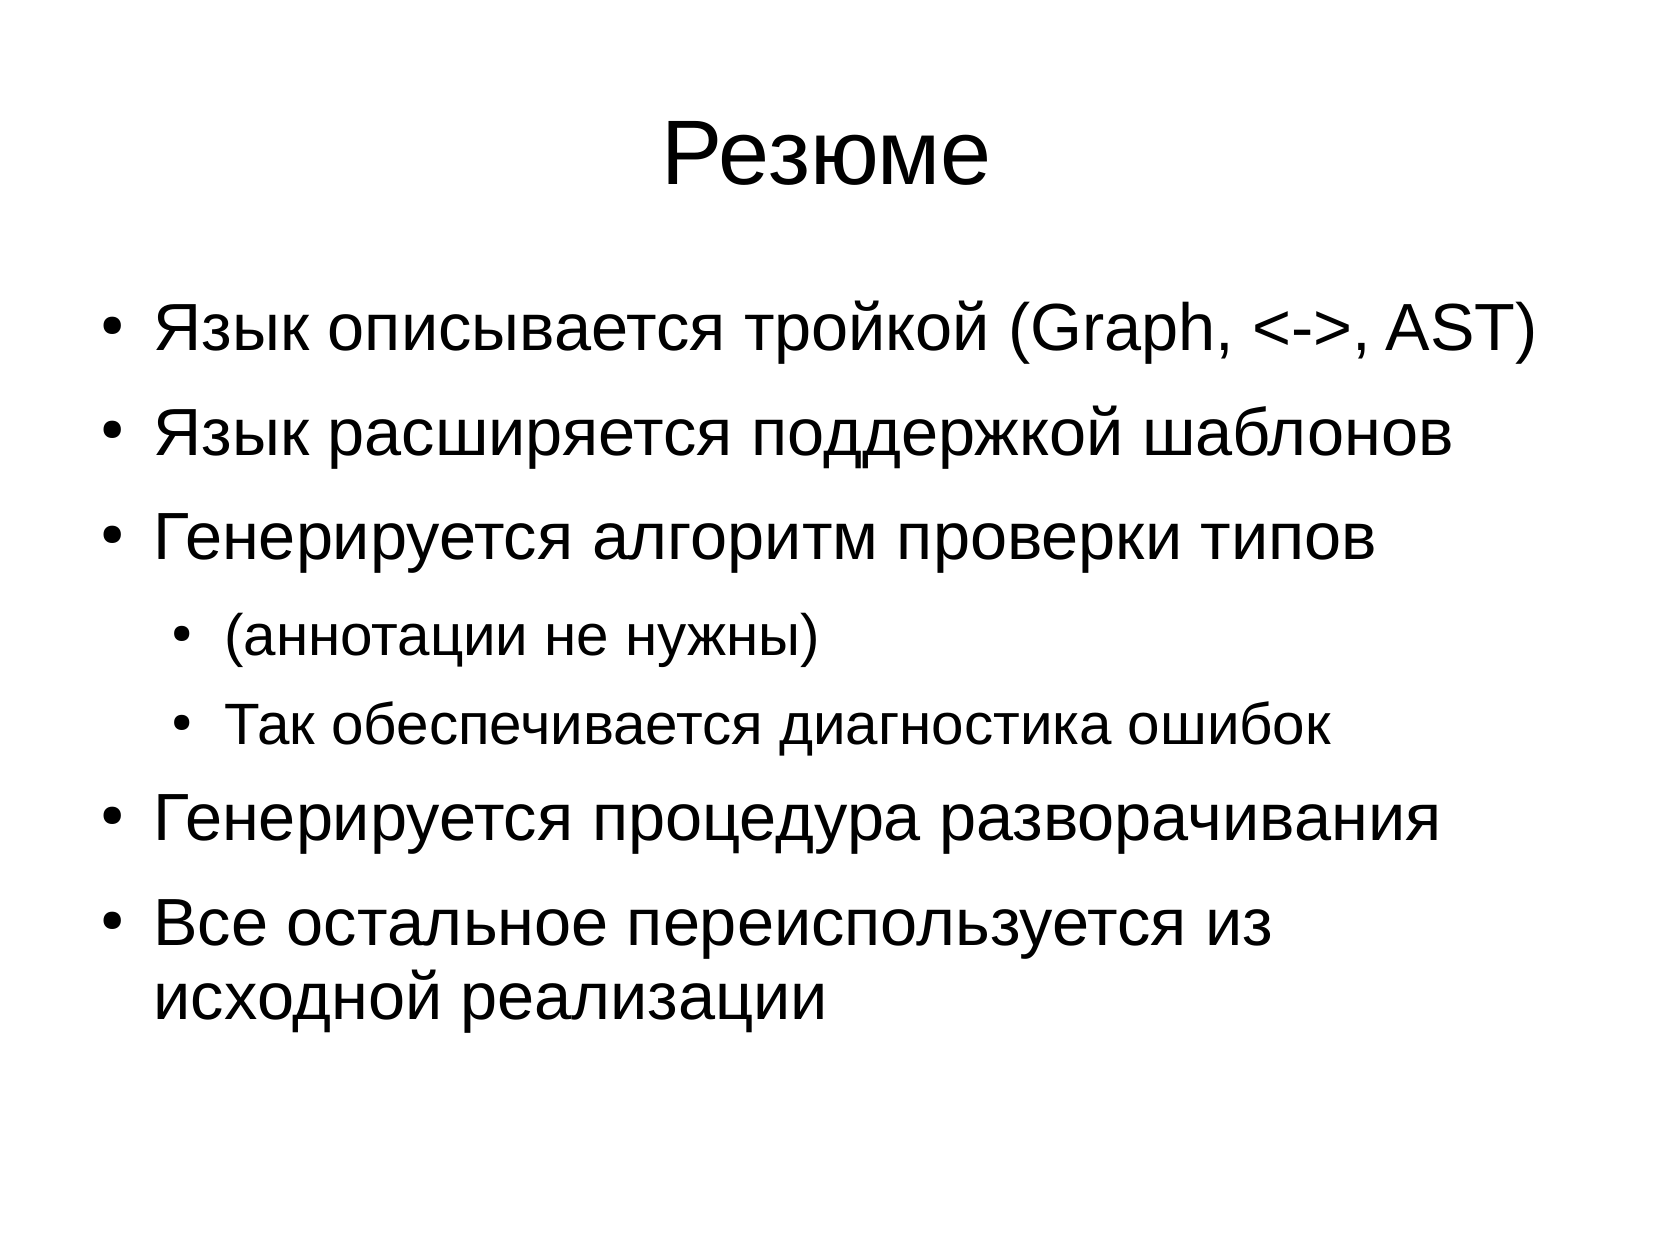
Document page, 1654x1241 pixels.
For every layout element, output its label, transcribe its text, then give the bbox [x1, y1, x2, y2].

list Язык описывается тройкой (Graph, <->, AST) Язык расширяется поддержкой шаблонов Генерируется алгоритм проверки типов (аннотации не нужны) Так обеспечивается диагностика ошибок Генерируется процедура разворачивания Все остальное переиспользуется из исходной реализации [82, 290, 1571, 1088]
title Резюме [82, 49, 1571, 257]
